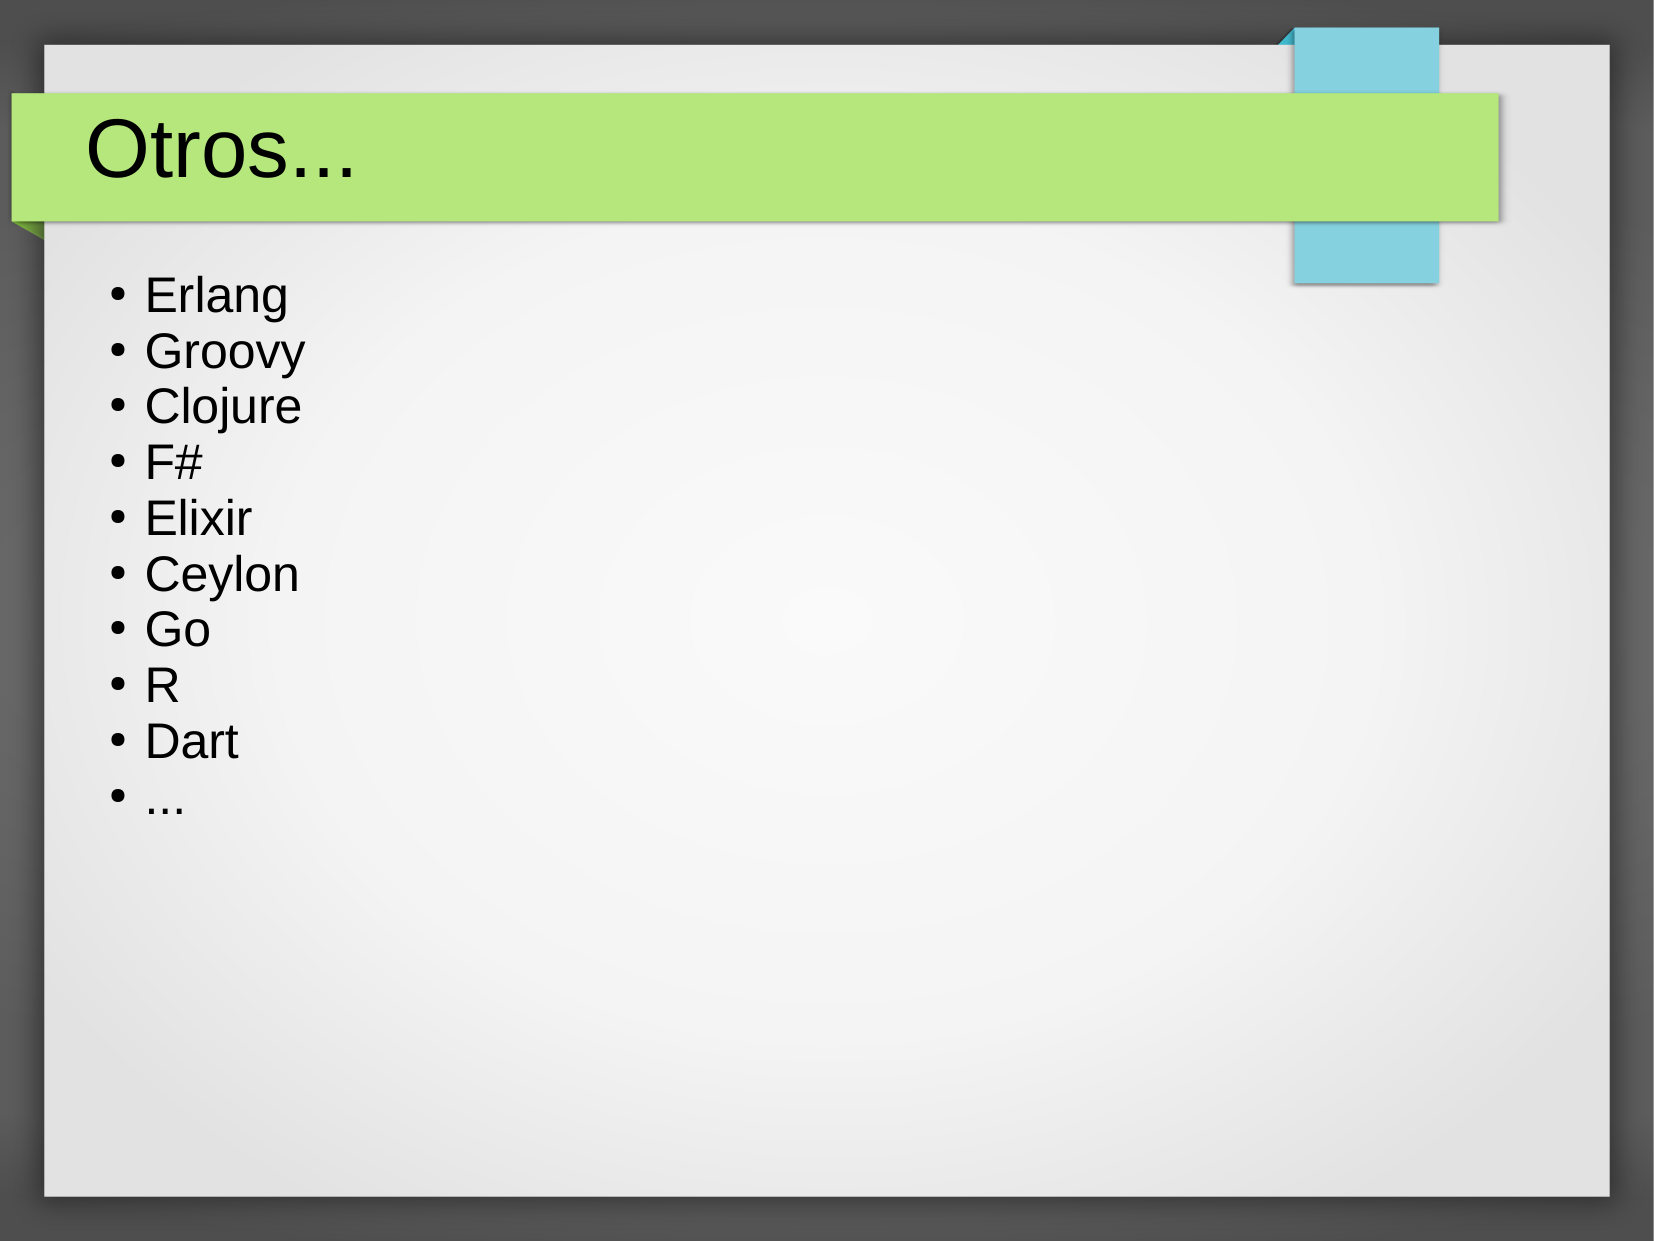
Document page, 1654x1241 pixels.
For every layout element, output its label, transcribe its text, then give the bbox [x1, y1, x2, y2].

text_box Erlang Groovy Clojure F# Elixir Ceylon Go R Dart ... [94, 259, 1571, 1158]
text_box Otros... [70, 94, 733, 203]
picture [0, 0, 1654, 1241]
